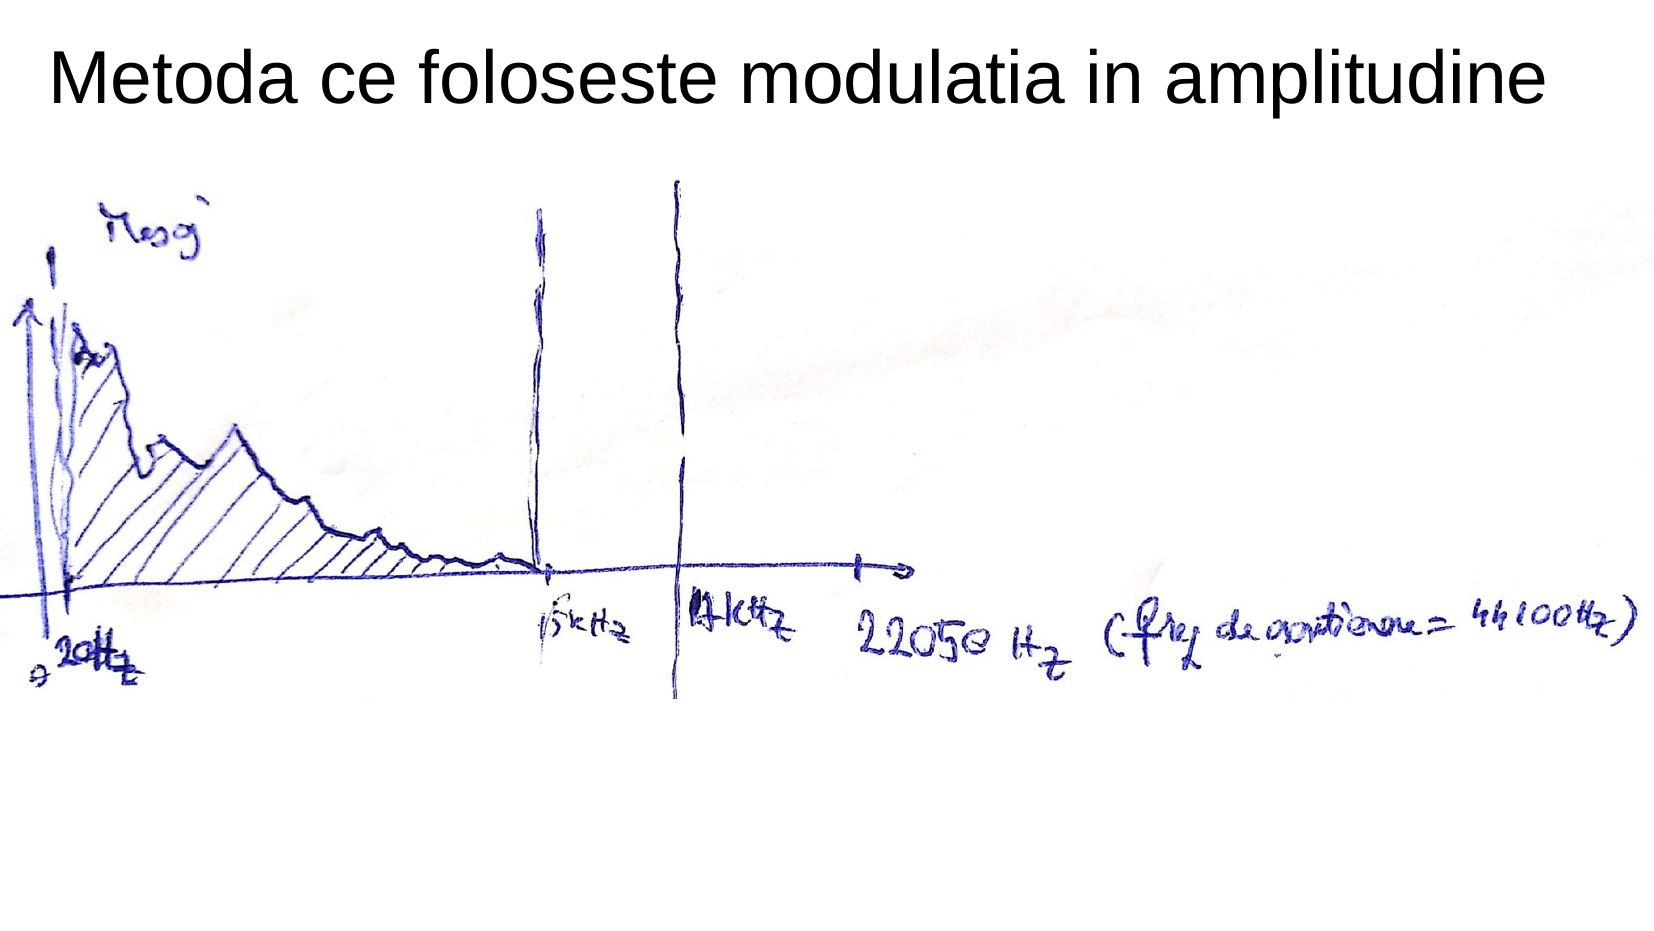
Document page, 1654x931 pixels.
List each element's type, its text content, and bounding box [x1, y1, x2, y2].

title Metoda ce foloseste modulatia in amplitudine [0, 0, 1636, 172]
picture [0, 179, 1654, 699]
